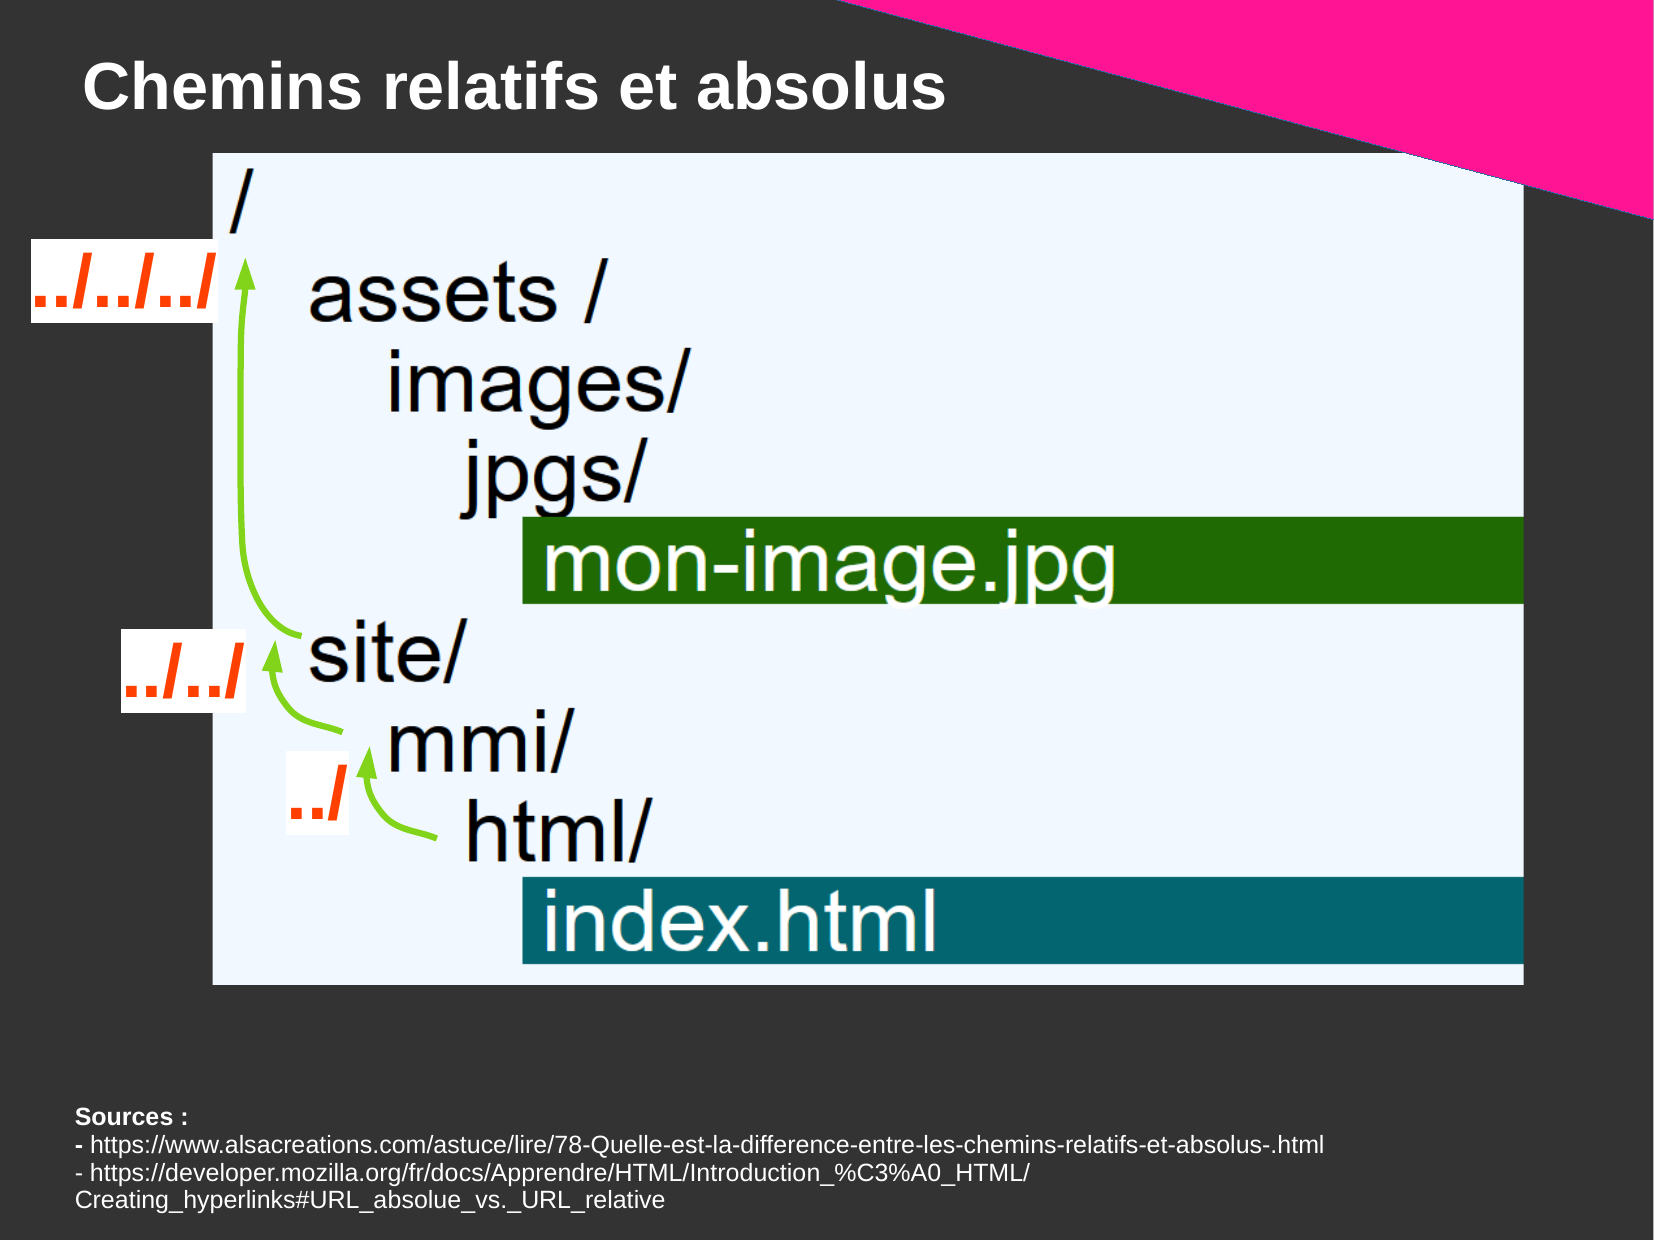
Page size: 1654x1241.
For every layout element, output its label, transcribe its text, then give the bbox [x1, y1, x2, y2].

picture [212, 331, 267, 621]
picture [212, 162, 1524, 985]
text_box ../ [271, 744, 378, 843]
text_box ../../../ [16, 231, 241, 331]
text_box Sources : - https://www.alsacreations.com/astuce/lire/78-Quelle-est-la-difference-entre-les-chemins-relatifs-et-absolus-.html - https://developer.mozilla.org/fr/docs/Apprendre/HTML/Introduction_%C3%A0_HTML/Creating_hyperlinks#URL_absolue_vs._URL_relative [60, 1094, 1546, 1241]
text_box [837, 0, 1654, 220]
text_box ../../ [106, 621, 272, 721]
title Chemins relatifs et absolus [82, 49, 1571, 162]
